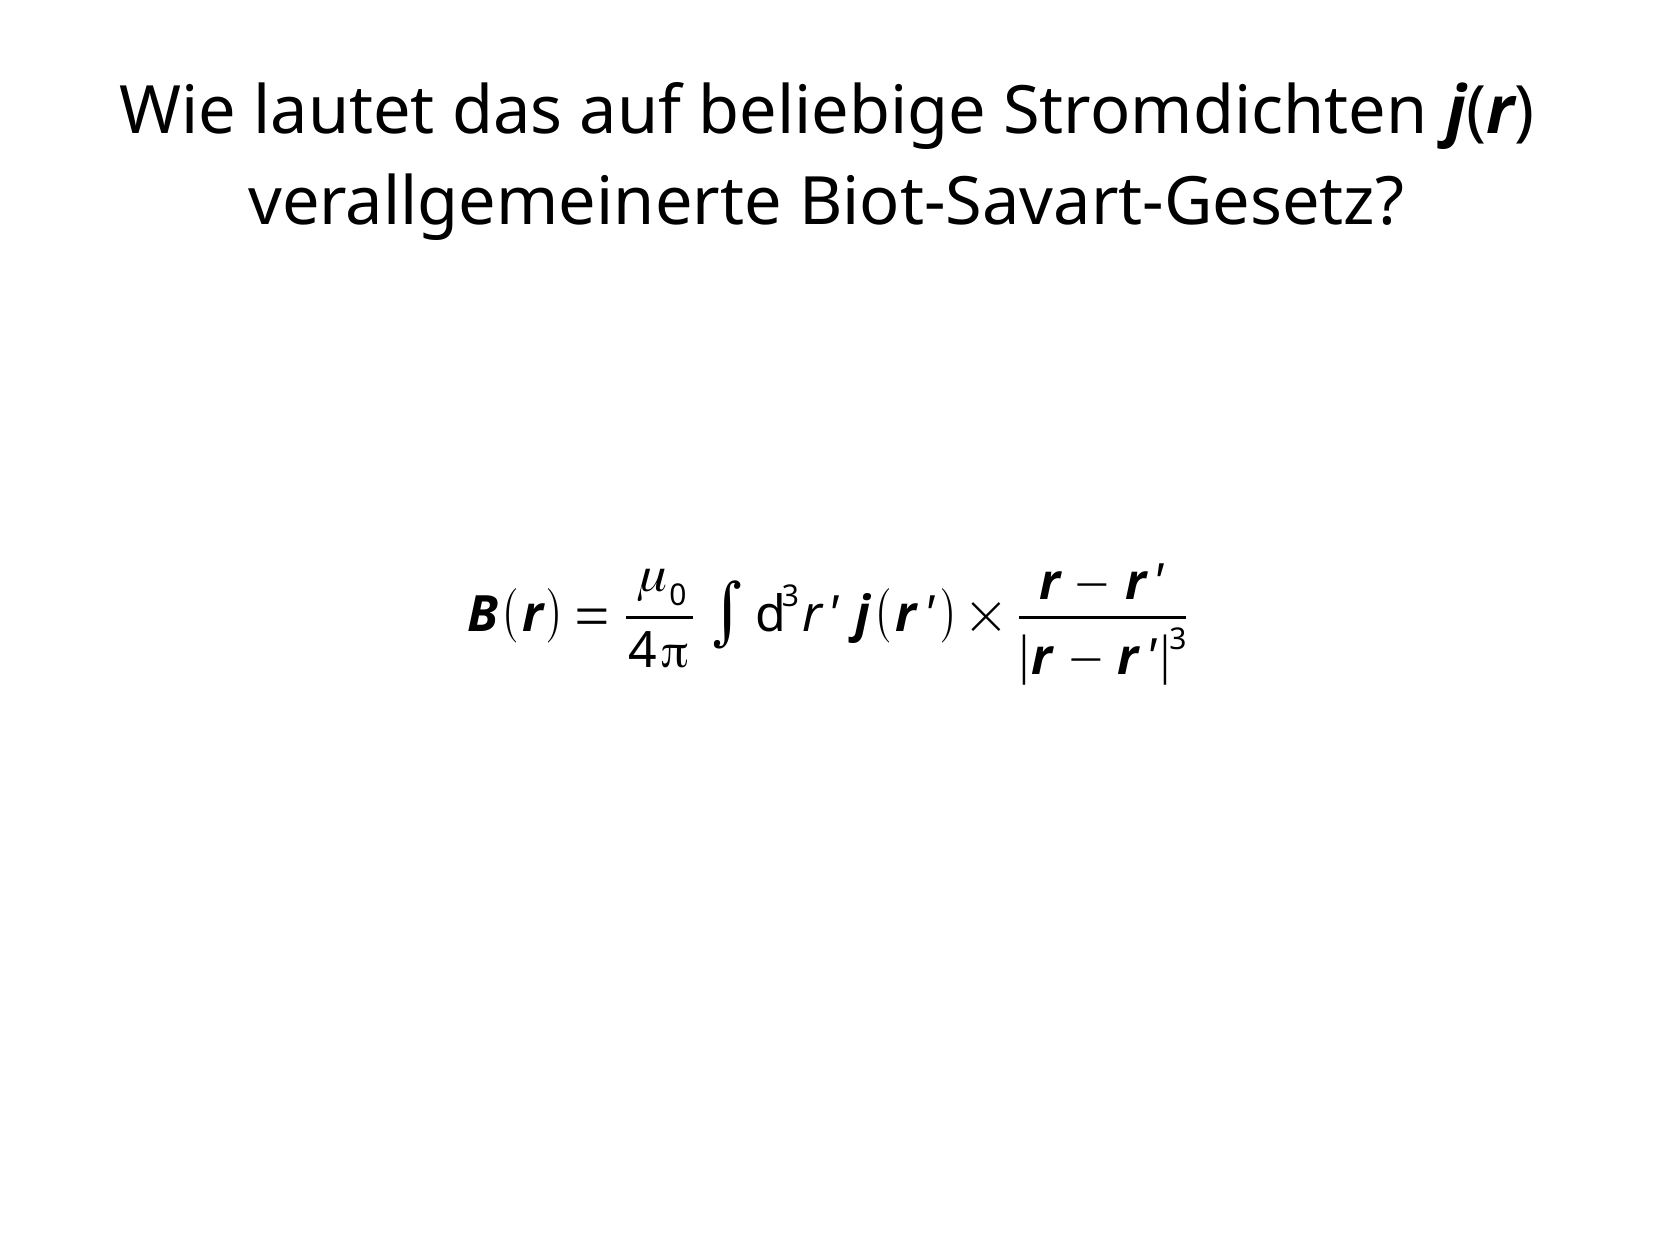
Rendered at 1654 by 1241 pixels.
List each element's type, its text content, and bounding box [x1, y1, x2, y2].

chart [459, 552, 1194, 688]
title Wie lautet das auf beliebige Stromdichten j(r) verallgemeinerte Biot-Savart-Gesetz? [82, 49, 1571, 257]
